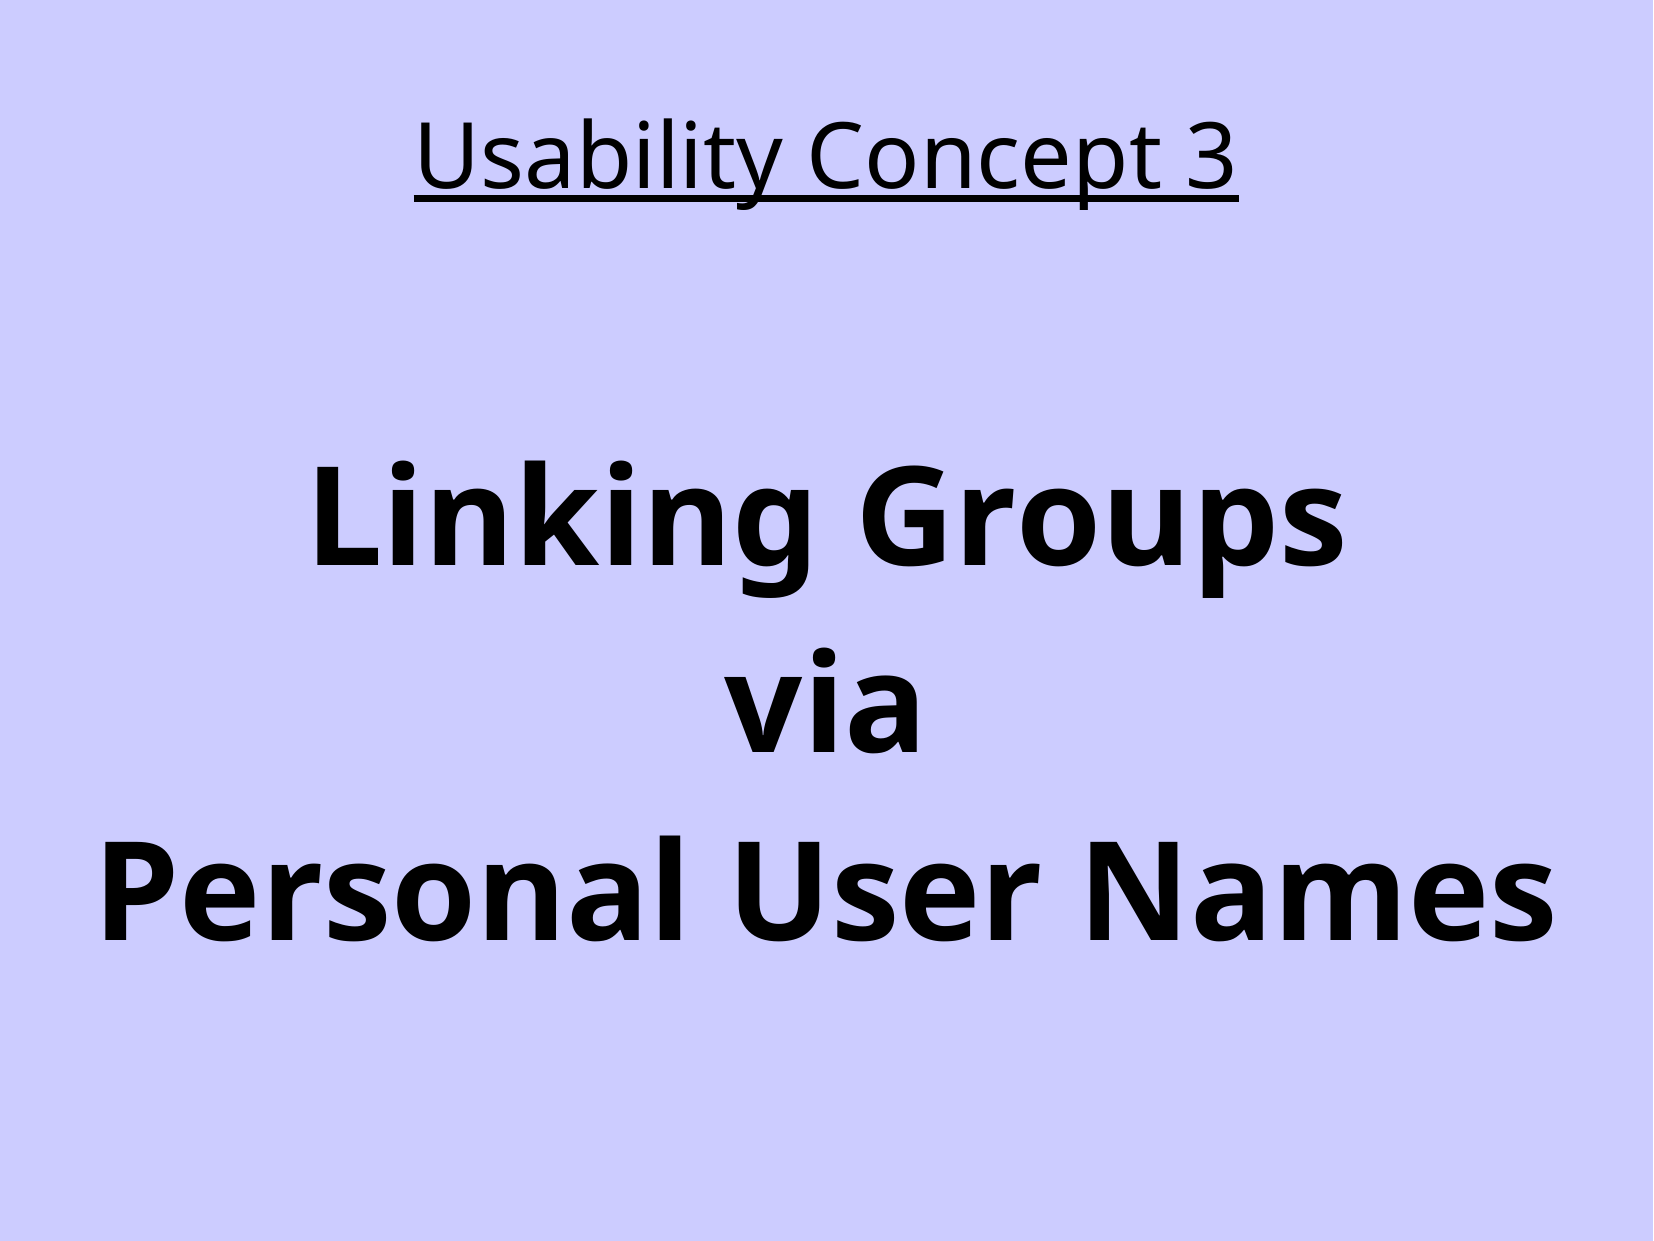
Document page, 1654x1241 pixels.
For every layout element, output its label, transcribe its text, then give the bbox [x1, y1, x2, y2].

title Usability Concept 3 [82, 49, 1571, 257]
subtitle Linking Groups via Personal User Names [82, 297, 1571, 1102]
